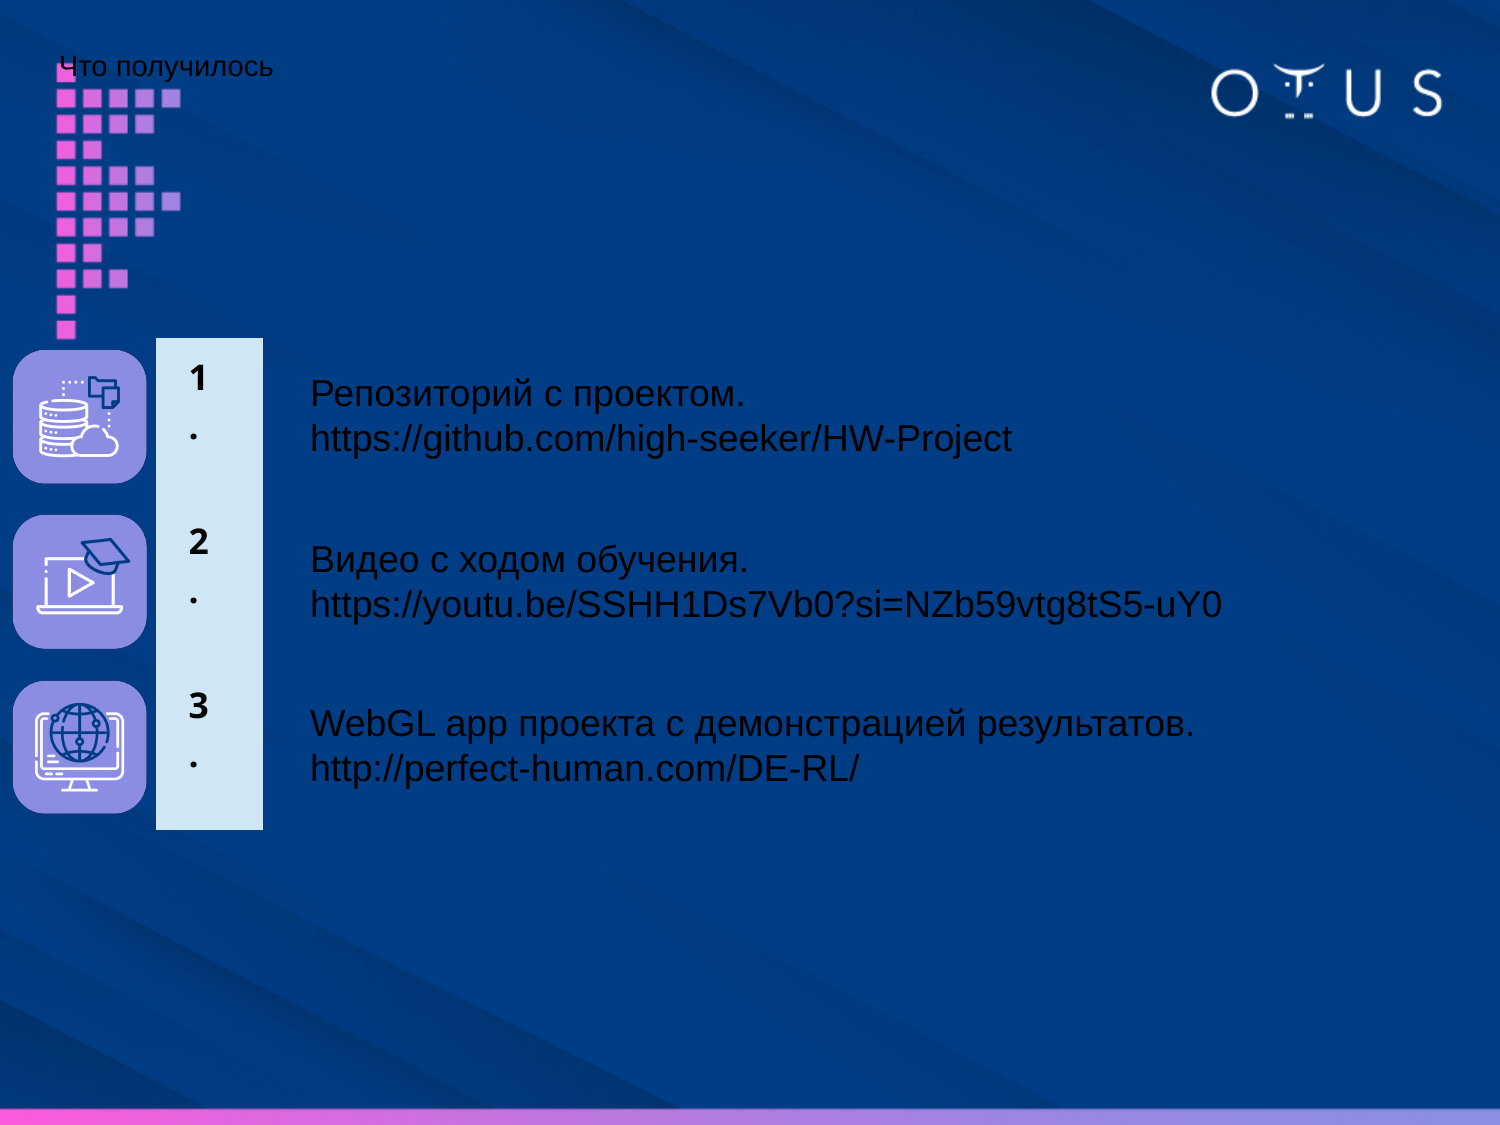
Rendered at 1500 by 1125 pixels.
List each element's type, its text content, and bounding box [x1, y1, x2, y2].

text_box Репозиторий с проектом. https://github.com/high-seeker/HW-Project [295, 354, 1445, 474]
table_header 1. [156, 338, 210, 502]
table_cell 3. [156, 666, 210, 830]
table_cell [210, 502, 263, 666]
table_cell [210, 666, 263, 830]
text_box Что получилось [59, 49, 304, 83]
text_box WebGL app проекта с демонстрацией результатов. http://perfect-human.com/DE-RL/ [295, 683, 1445, 804]
table_header [210, 338, 263, 502]
text_box Видео с ходом обучения. https://youtu.be/SSHH1Ds7Vb0?si=NZb59vtg8tS5-uY0 [295, 519, 1445, 640]
picture [0, 0, 1500, 1125]
table_cell 2. [156, 502, 210, 666]
